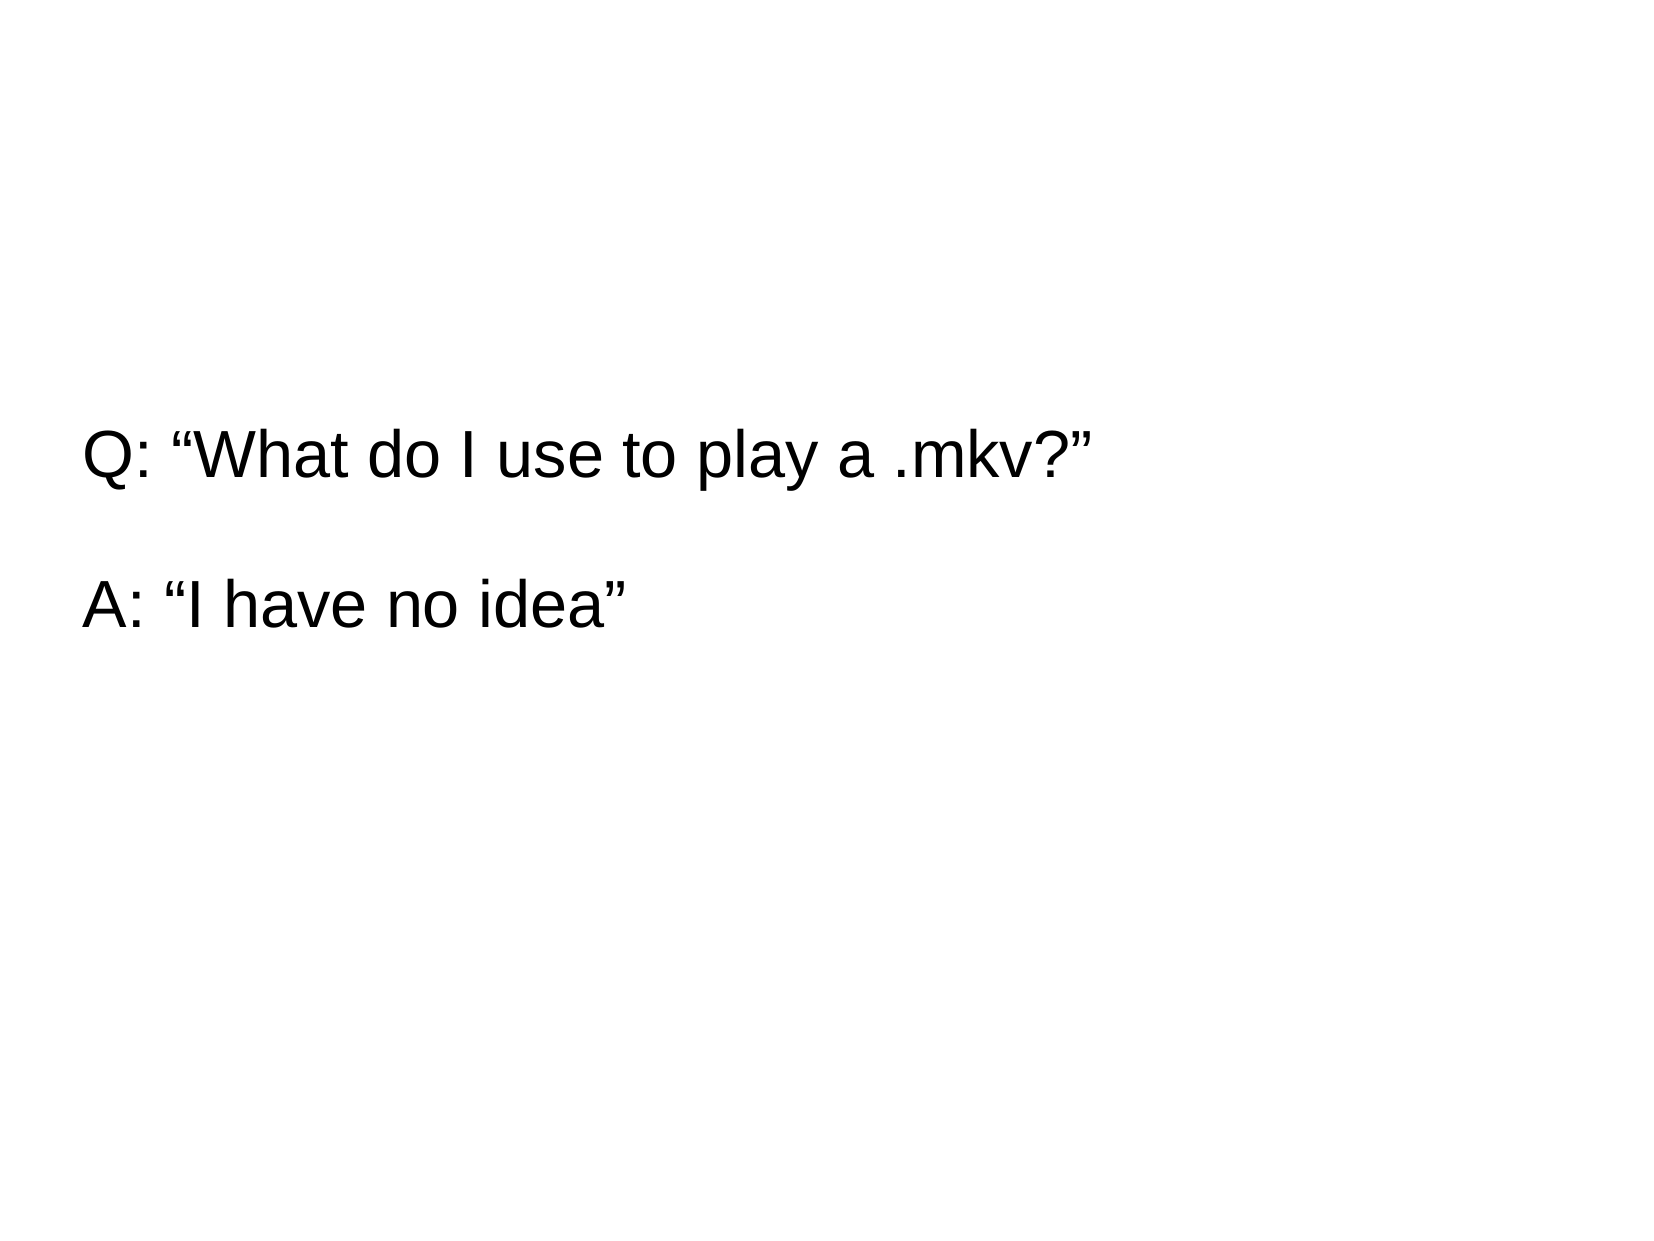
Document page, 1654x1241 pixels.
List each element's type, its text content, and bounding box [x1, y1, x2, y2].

subtitle Q: “What do I use to play a .mkv?” A: “I have no idea” [82, 49, 1571, 1010]
